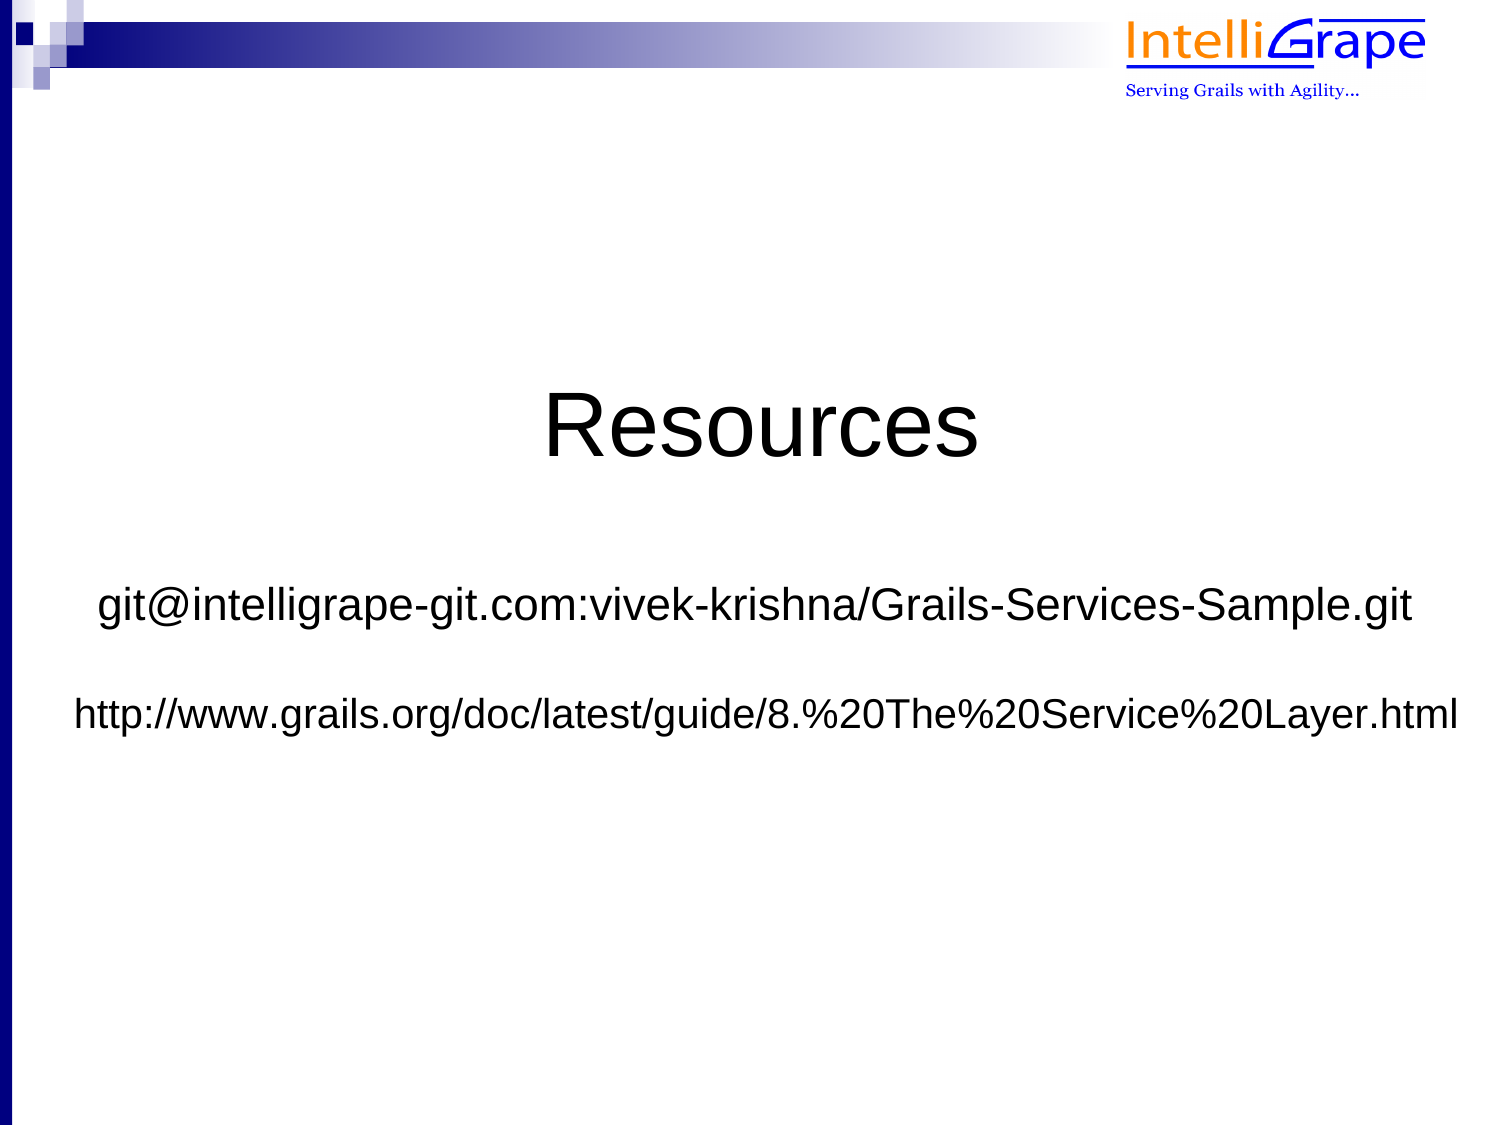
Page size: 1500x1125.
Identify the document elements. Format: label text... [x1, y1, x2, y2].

picture [1125, 12, 1425, 100]
title Resources git@intelligrape-git.com:vivek-krishna/Grails-Services-Sample.git [23, 295, 1500, 709]
text_box http://www.grails.org/doc/latest/guide/8.%20The%20Service%20Layer.html [59, 679, 1477, 744]
